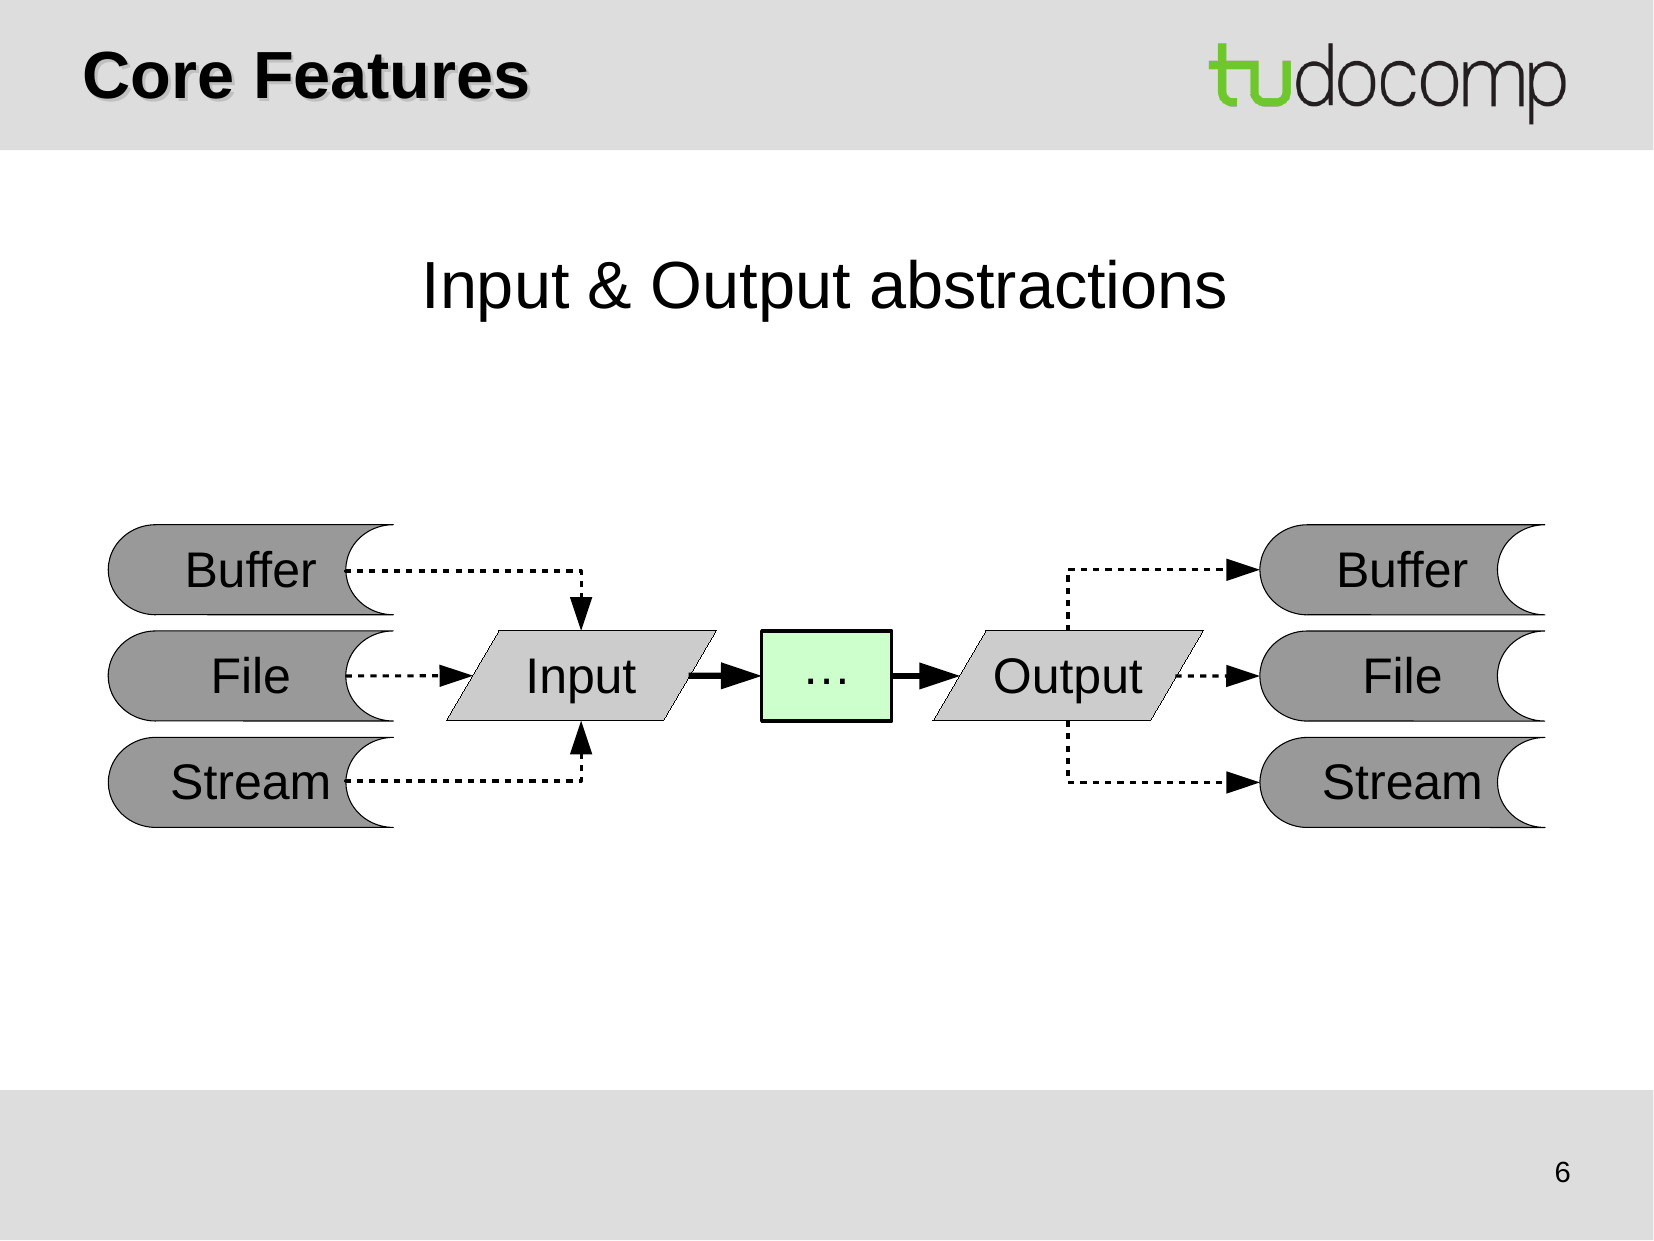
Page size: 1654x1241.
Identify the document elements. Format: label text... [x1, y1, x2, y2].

text_box Output [932, 630, 1204, 721]
text_box File [1259, 631, 1545, 722]
picture [1203, 121, 1571, 130]
text_box Input & Output abstractions [406, 240, 1247, 331]
text_box Stream [1259, 737, 1546, 828]
text_box … [761, 630, 892, 721]
text_box File [108, 630, 394, 722]
text_box Buffer [108, 524, 394, 615]
text_box Input [446, 630, 717, 721]
title Core Features [82, 31, 1571, 121]
text_box Buffer [1259, 524, 1545, 615]
text_box Stream [108, 737, 394, 828]
